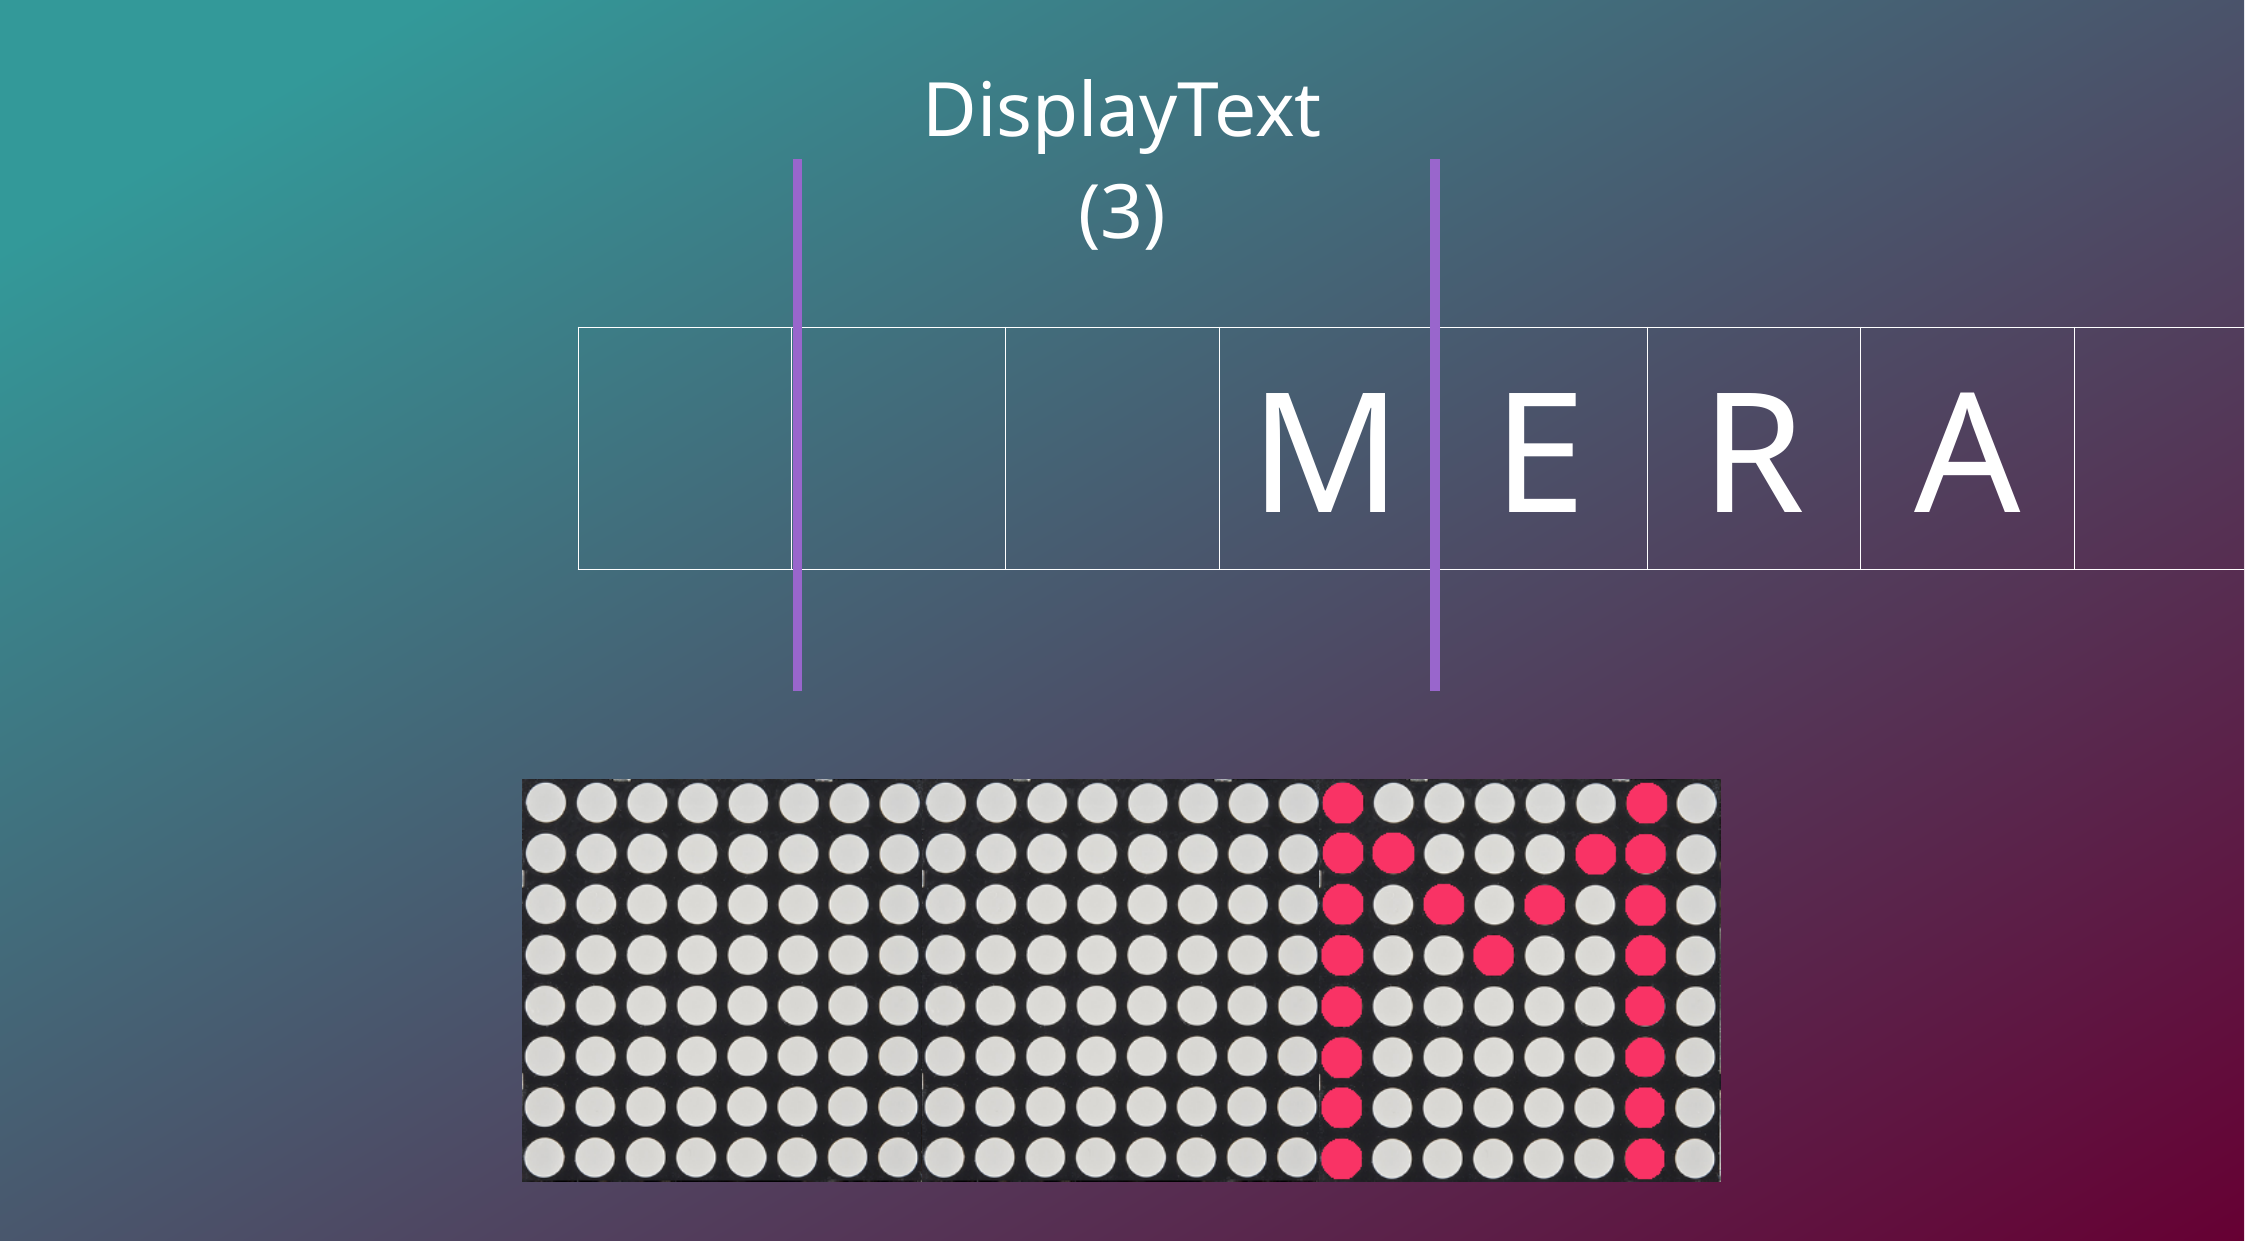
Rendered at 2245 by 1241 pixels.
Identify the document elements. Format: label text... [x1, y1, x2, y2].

table_header [1006, 328, 1219, 569]
table_header [2075, 328, 2245, 569]
table_header E [1440, 328, 1647, 569]
table_header A [1861, 328, 2074, 569]
table_header R [1648, 328, 1860, 569]
table_header [802, 328, 1005, 569]
picture [522, 779, 1721, 1182]
table_header [579, 328, 791, 569]
text_box DisplayText (3) [856, 49, 1388, 166]
table_header M [1220, 328, 1430, 569]
